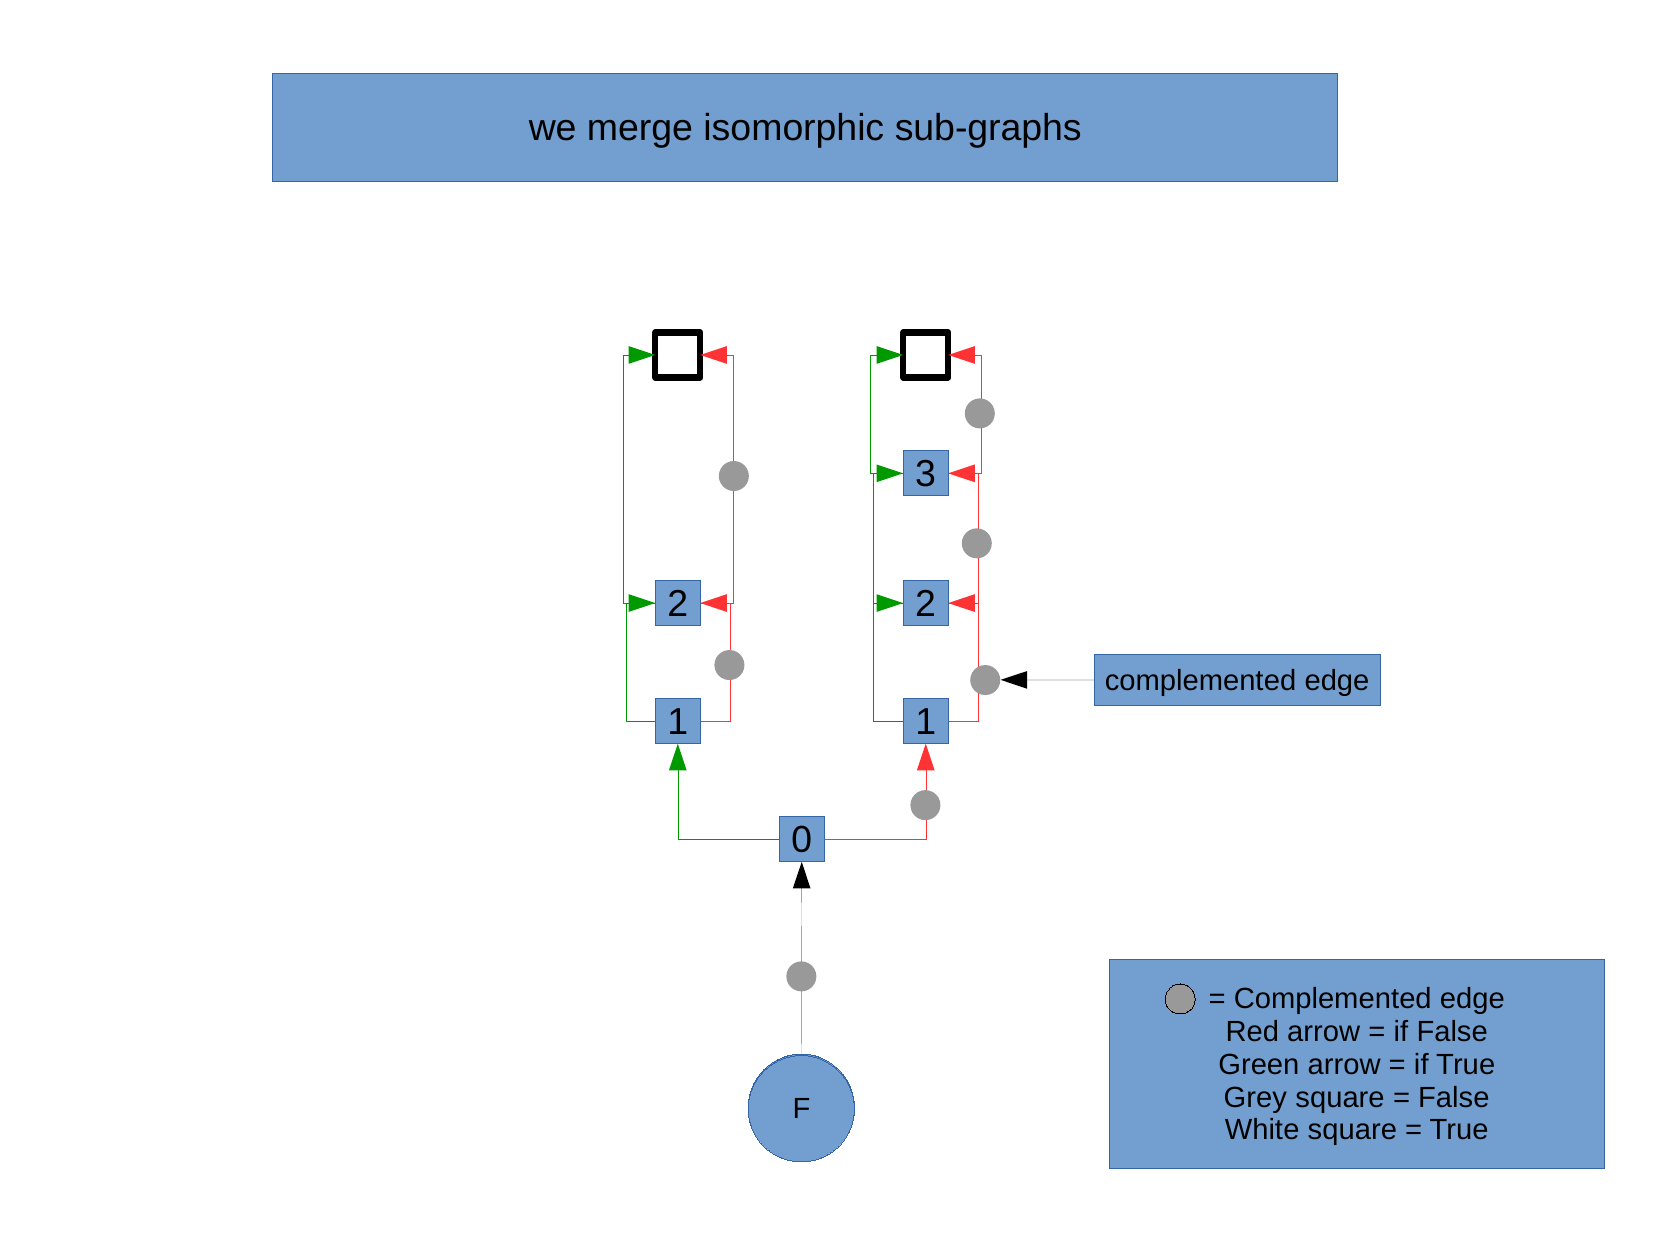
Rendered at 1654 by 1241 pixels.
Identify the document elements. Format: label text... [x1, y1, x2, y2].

text_box [903, 332, 949, 378]
text_box we merge isomorphic sub-graphs [272, 73, 1338, 182]
text_box = Complemented edge Red arrow = if False Green arrow = if True Grey square = False White square = True [1109, 959, 1605, 1169]
text_box [961, 528, 992, 559]
text_box 2 [903, 580, 949, 626]
text_box [714, 650, 745, 681]
text_box F [748, 1055, 855, 1162]
text_box [655, 332, 701, 378]
text_box 3 [903, 450, 949, 496]
text_box 2 [655, 580, 701, 626]
text_box [964, 398, 995, 429]
text_box 1 [903, 698, 949, 744]
text_box [1165, 983, 1196, 1014]
text_box [970, 665, 1001, 696]
text_box [910, 790, 941, 821]
text_box [786, 961, 817, 992]
text_box [718, 460, 749, 492]
text_box complemented edge [1094, 654, 1381, 706]
text_box 0 [779, 816, 825, 862]
text_box 1 [655, 698, 701, 744]
